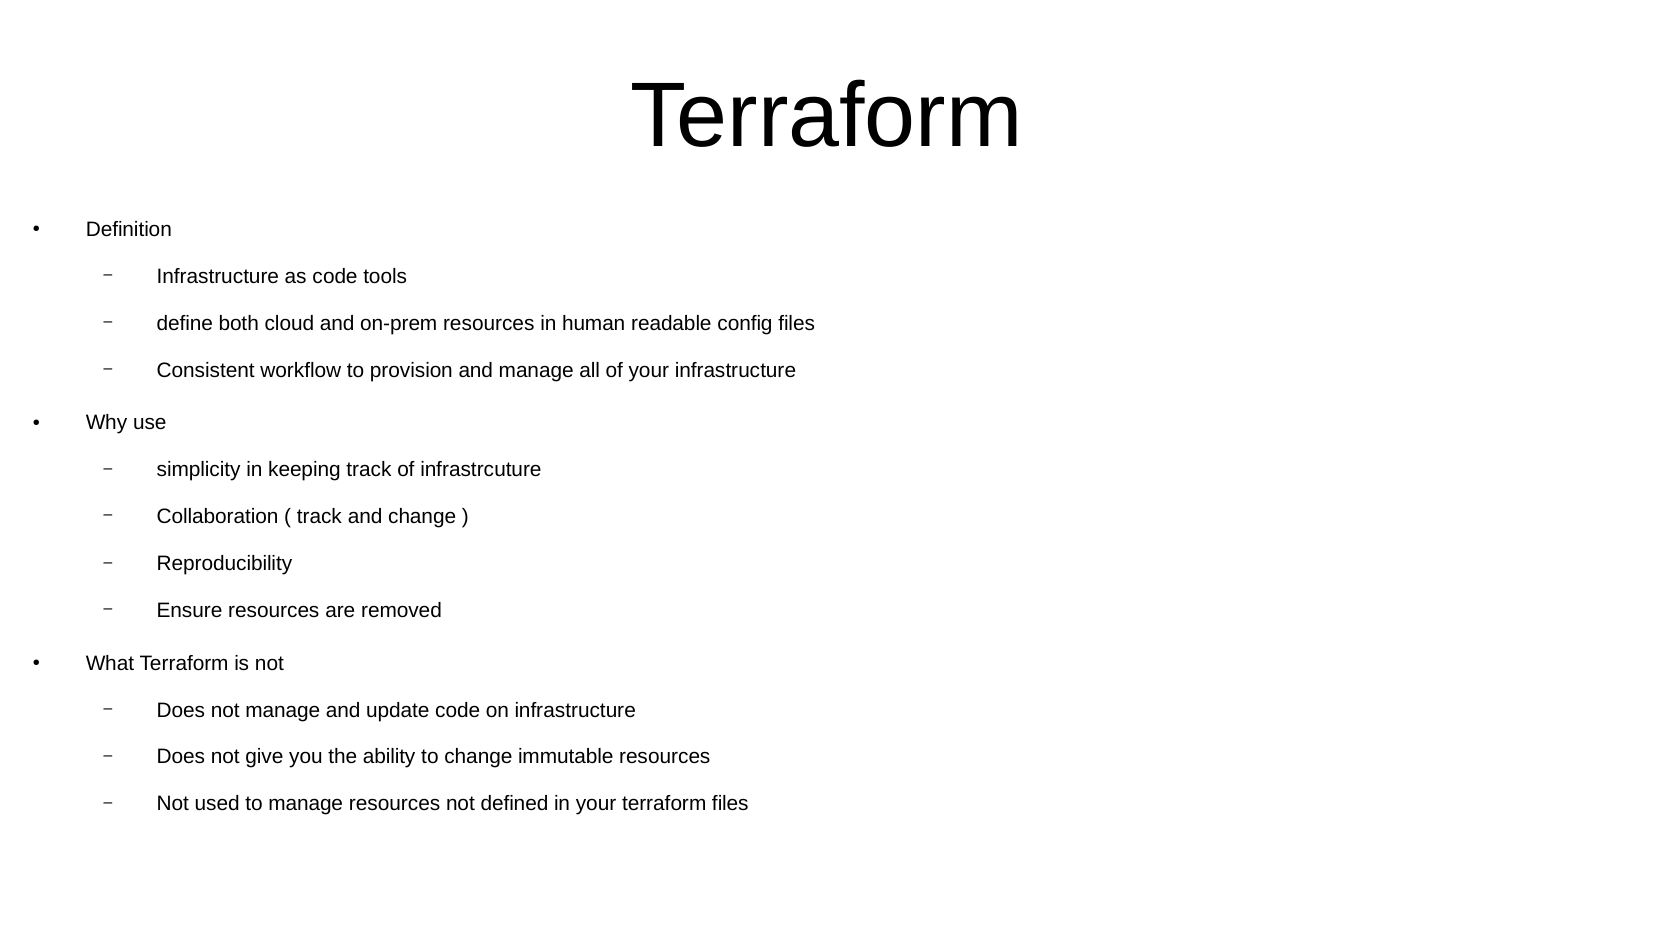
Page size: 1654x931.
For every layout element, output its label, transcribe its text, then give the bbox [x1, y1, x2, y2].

title Terraform [82, 37, 1571, 193]
list Definition Infrastructure as code tools define both cloud and on-prem resources in human readable config files Consistent workflow to provision and manage all of your infrastructure Why use simplicity in keeping track of infrastrcuture Collaboration ( track and change ) Reproducibility Ensure resources are removed What Terraform is not Does not manage and update code on infrastructure Does not give you the ability to change immutable resources Not used to manage resources not defined in your terraform files [15, 217, 1571, 916]
